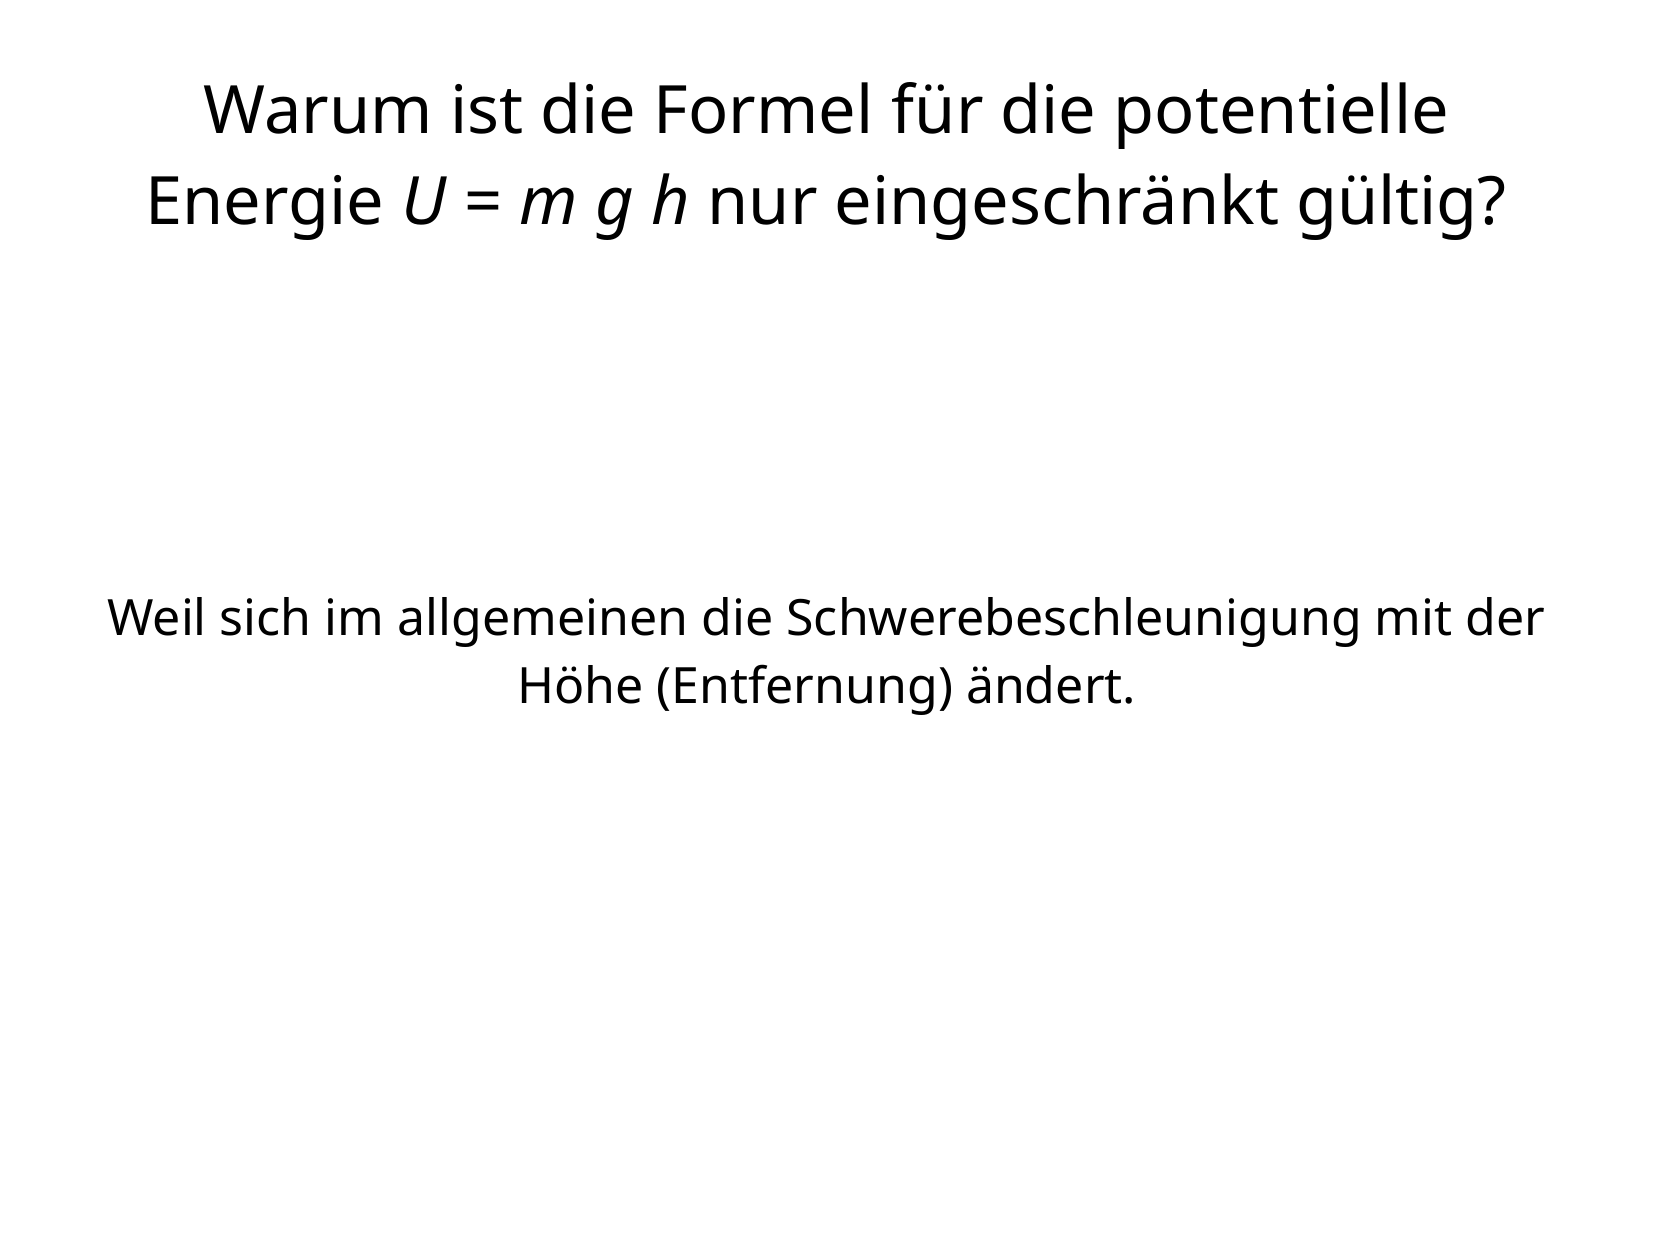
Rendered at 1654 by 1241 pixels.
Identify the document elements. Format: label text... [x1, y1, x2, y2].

subtitle Weil sich im allgemeinen die Schwerebeschleunigung mit der Höhe (Entfernung) ändert. [82, 290, 1571, 1010]
title Warum ist die Formel für die potentielle Energie U = m g h nur eingeschränkt gültig? [82, 49, 1571, 257]
